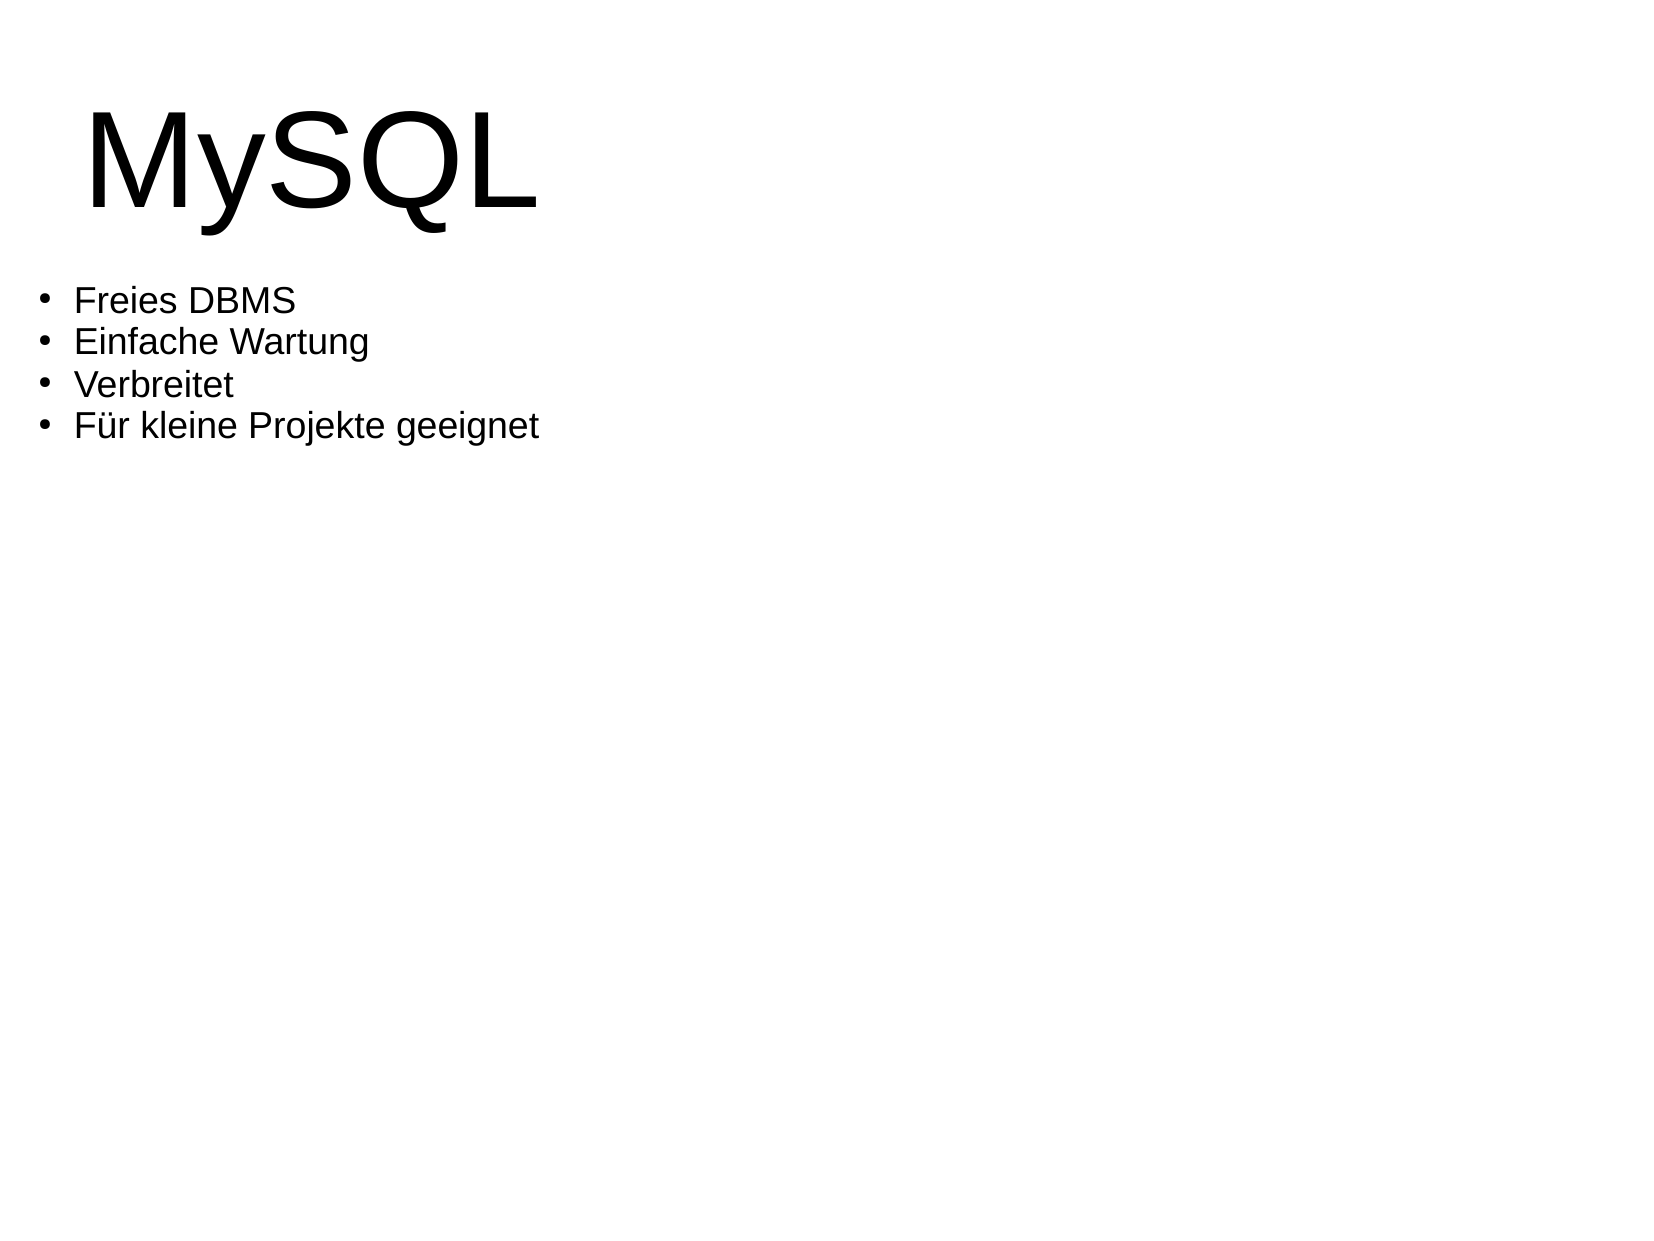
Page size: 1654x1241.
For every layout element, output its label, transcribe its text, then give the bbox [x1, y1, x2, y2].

text_box MySQL [82, 49, 1571, 257]
text_box Freies DBMS Einfache Wartung Verbreitet Für kleine Projekte geeignet [23, 271, 1630, 455]
